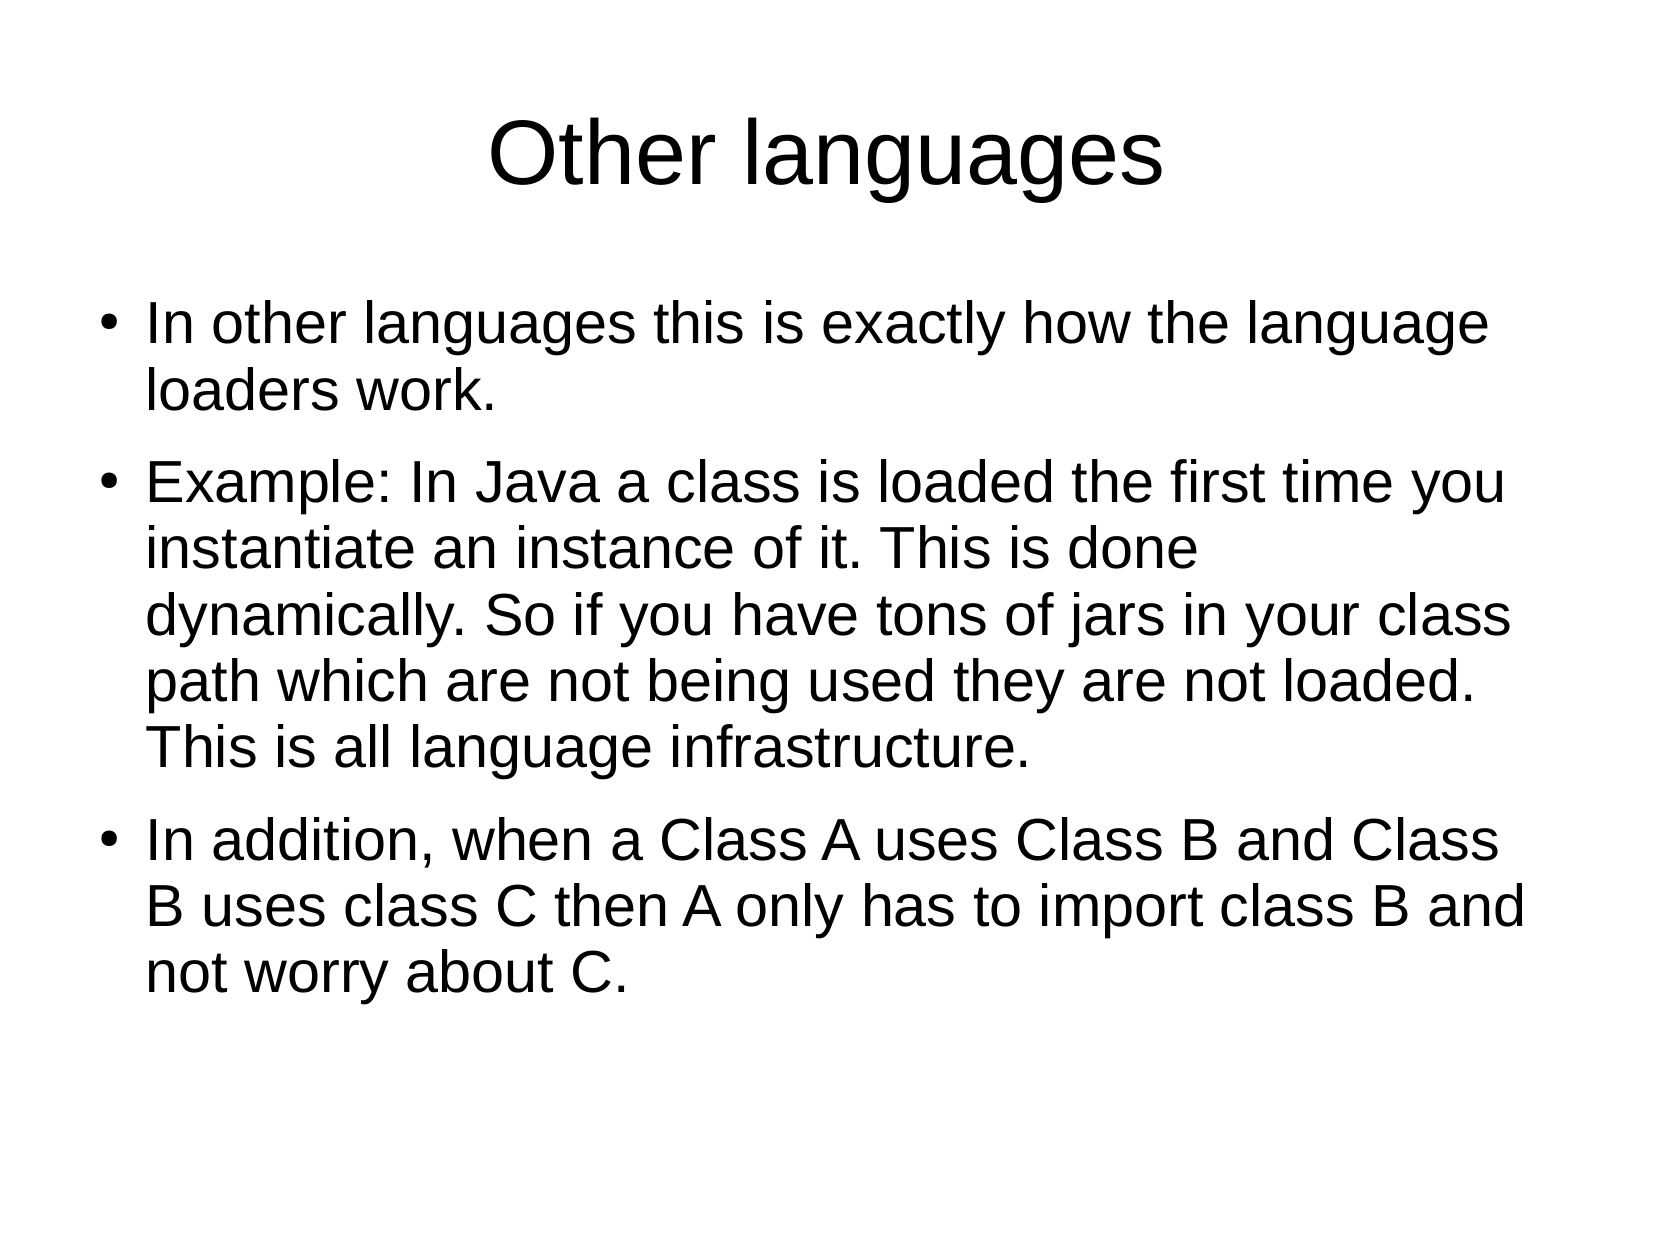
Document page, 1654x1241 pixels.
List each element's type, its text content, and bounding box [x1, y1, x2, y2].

title Other languages [82, 49, 1571, 257]
list In other languages this is exactly how the language loaders work. Example: In Java a class is loaded the first time you instantiate an instance of it. This is done dynamically. So if you have tons of jars in your class path which are not being used they are not loaded. This is all language infrastructure. In addition, when a Class A uses Class B and Class B uses class C then A only has to import class B and not worry about C. [82, 290, 1538, 1010]
